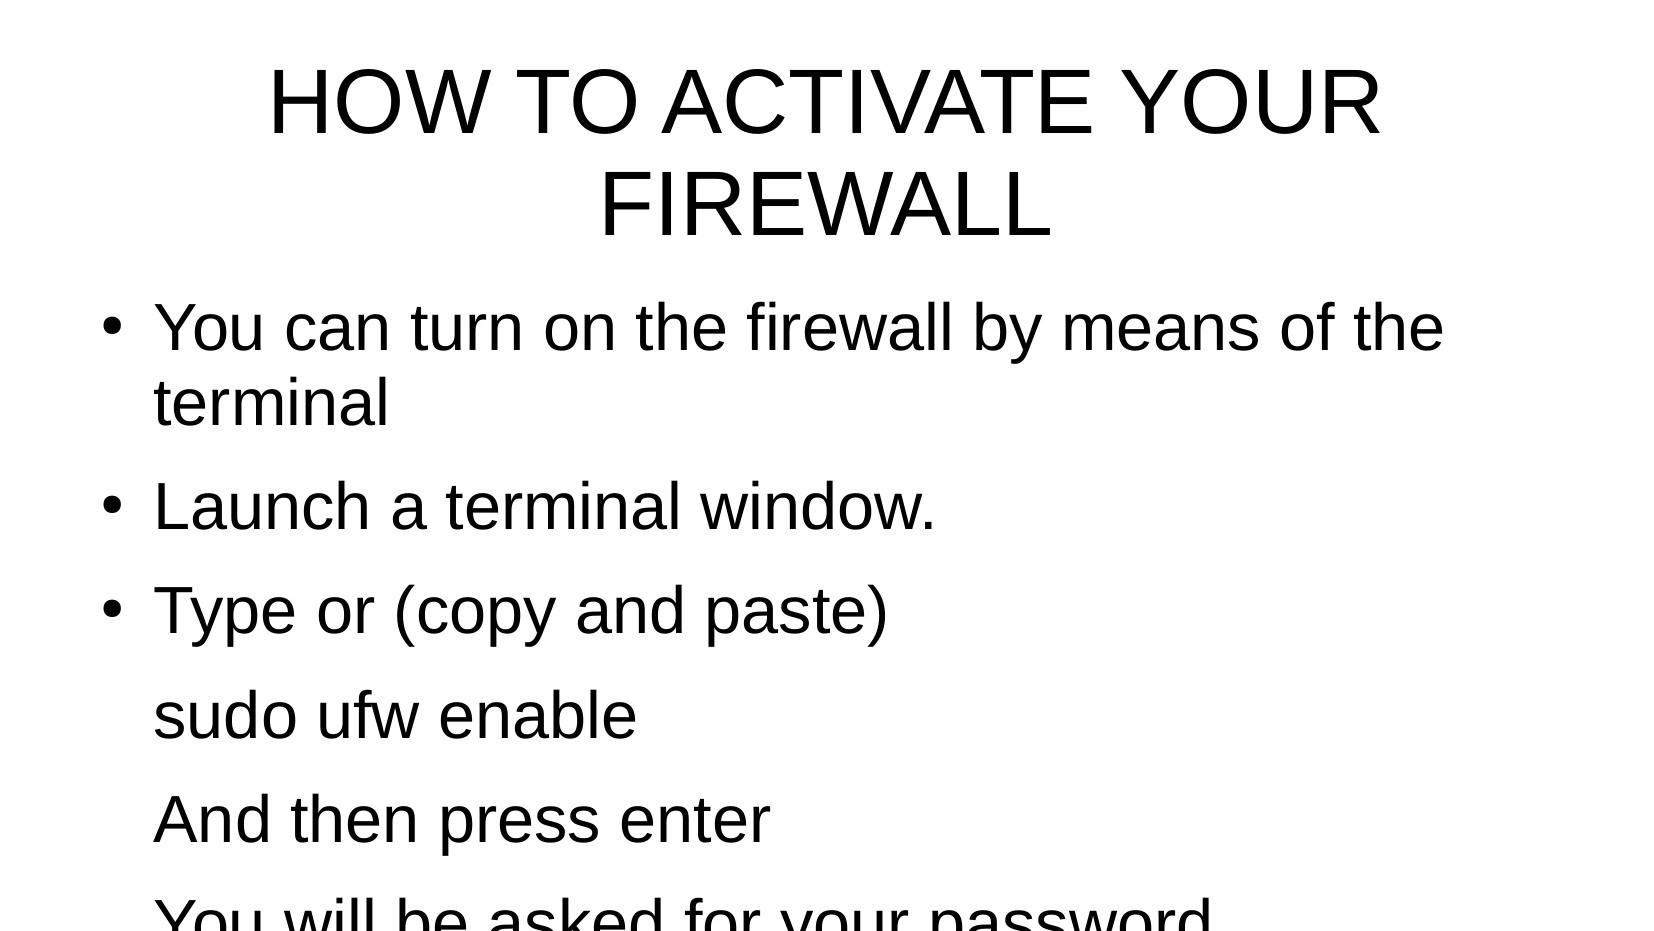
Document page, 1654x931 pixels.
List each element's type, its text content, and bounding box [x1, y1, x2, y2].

title HOW TO ACTIVATE YOUR FIREWALL [82, 49, 1571, 257]
list You can turn on the firewall by means of the terminal Launch a terminal window. Type or (copy and paste) sudo ufw enable And then press enter You will be asked for your password [82, 290, 1571, 931]
